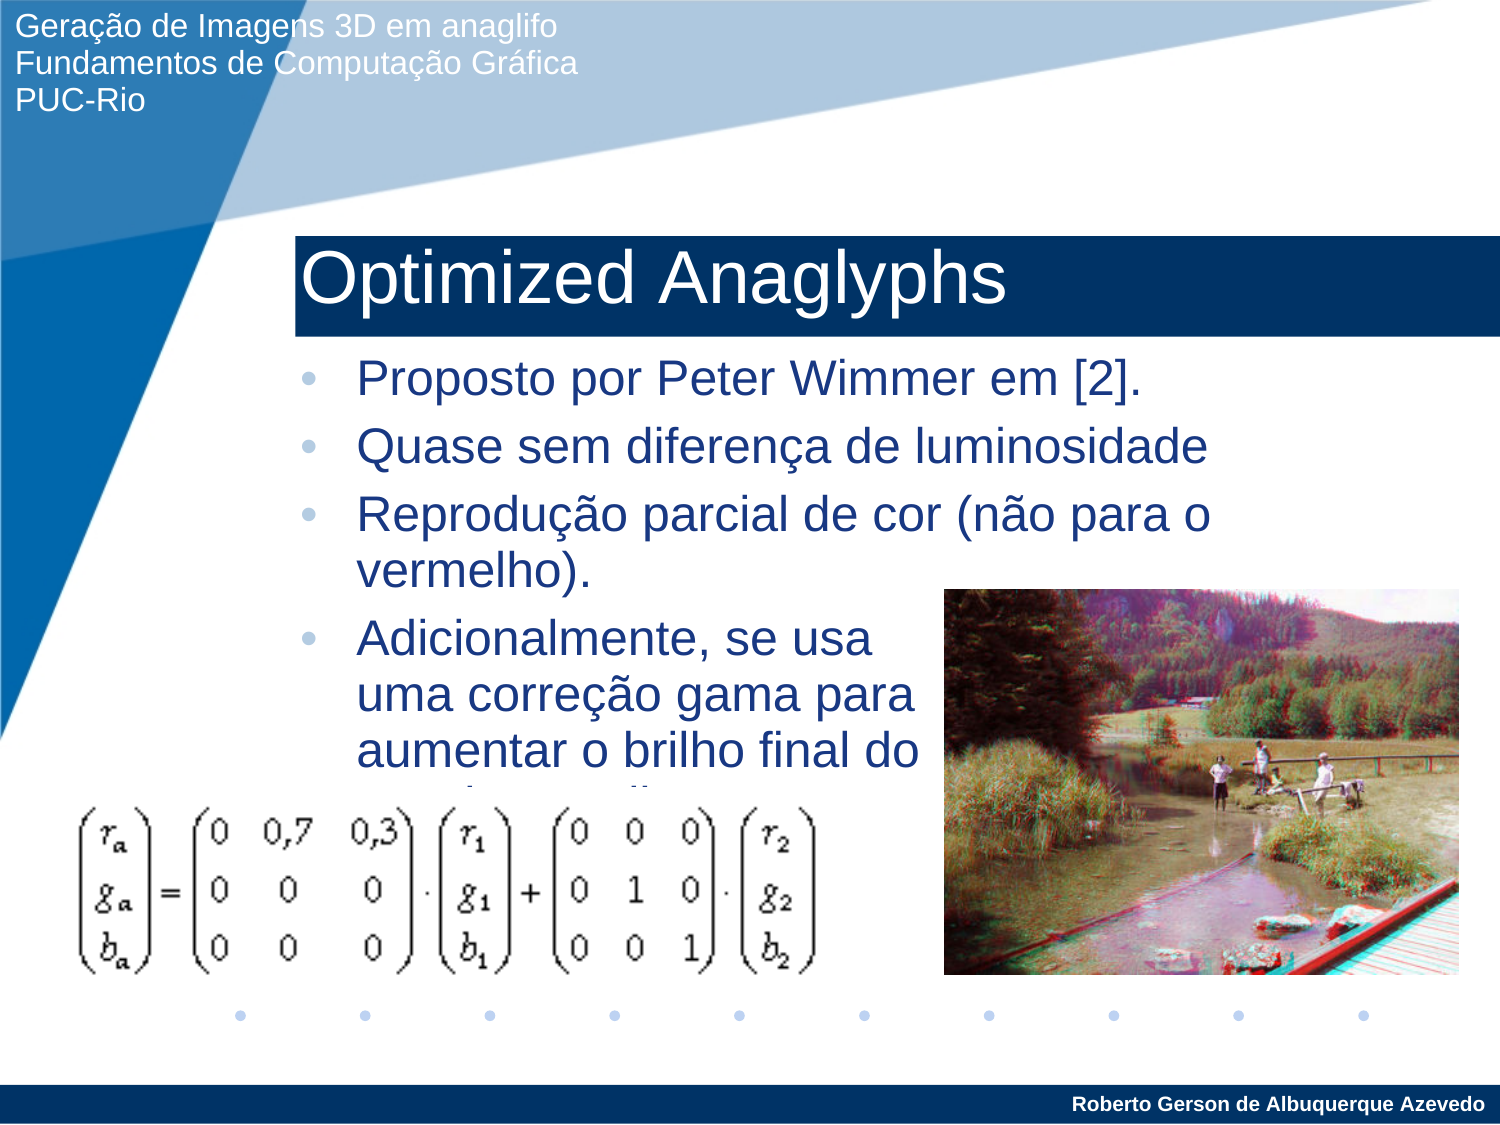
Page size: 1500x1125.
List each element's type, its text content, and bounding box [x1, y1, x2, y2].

title Optimized Anaglyphs [300, 224, 1500, 331]
list Proposto por Peter Wimmer em [2]. Quase sem diferença de luminosidade Reprodução parcial de cor (não para o vermelho). Adicionalmente, se usa uma correção gama para aumentar o brilho final do canal vermelho [299, 350, 1447, 1093]
picture [944, 589, 1459, 975]
picture [0, 0, 1500, 1004]
